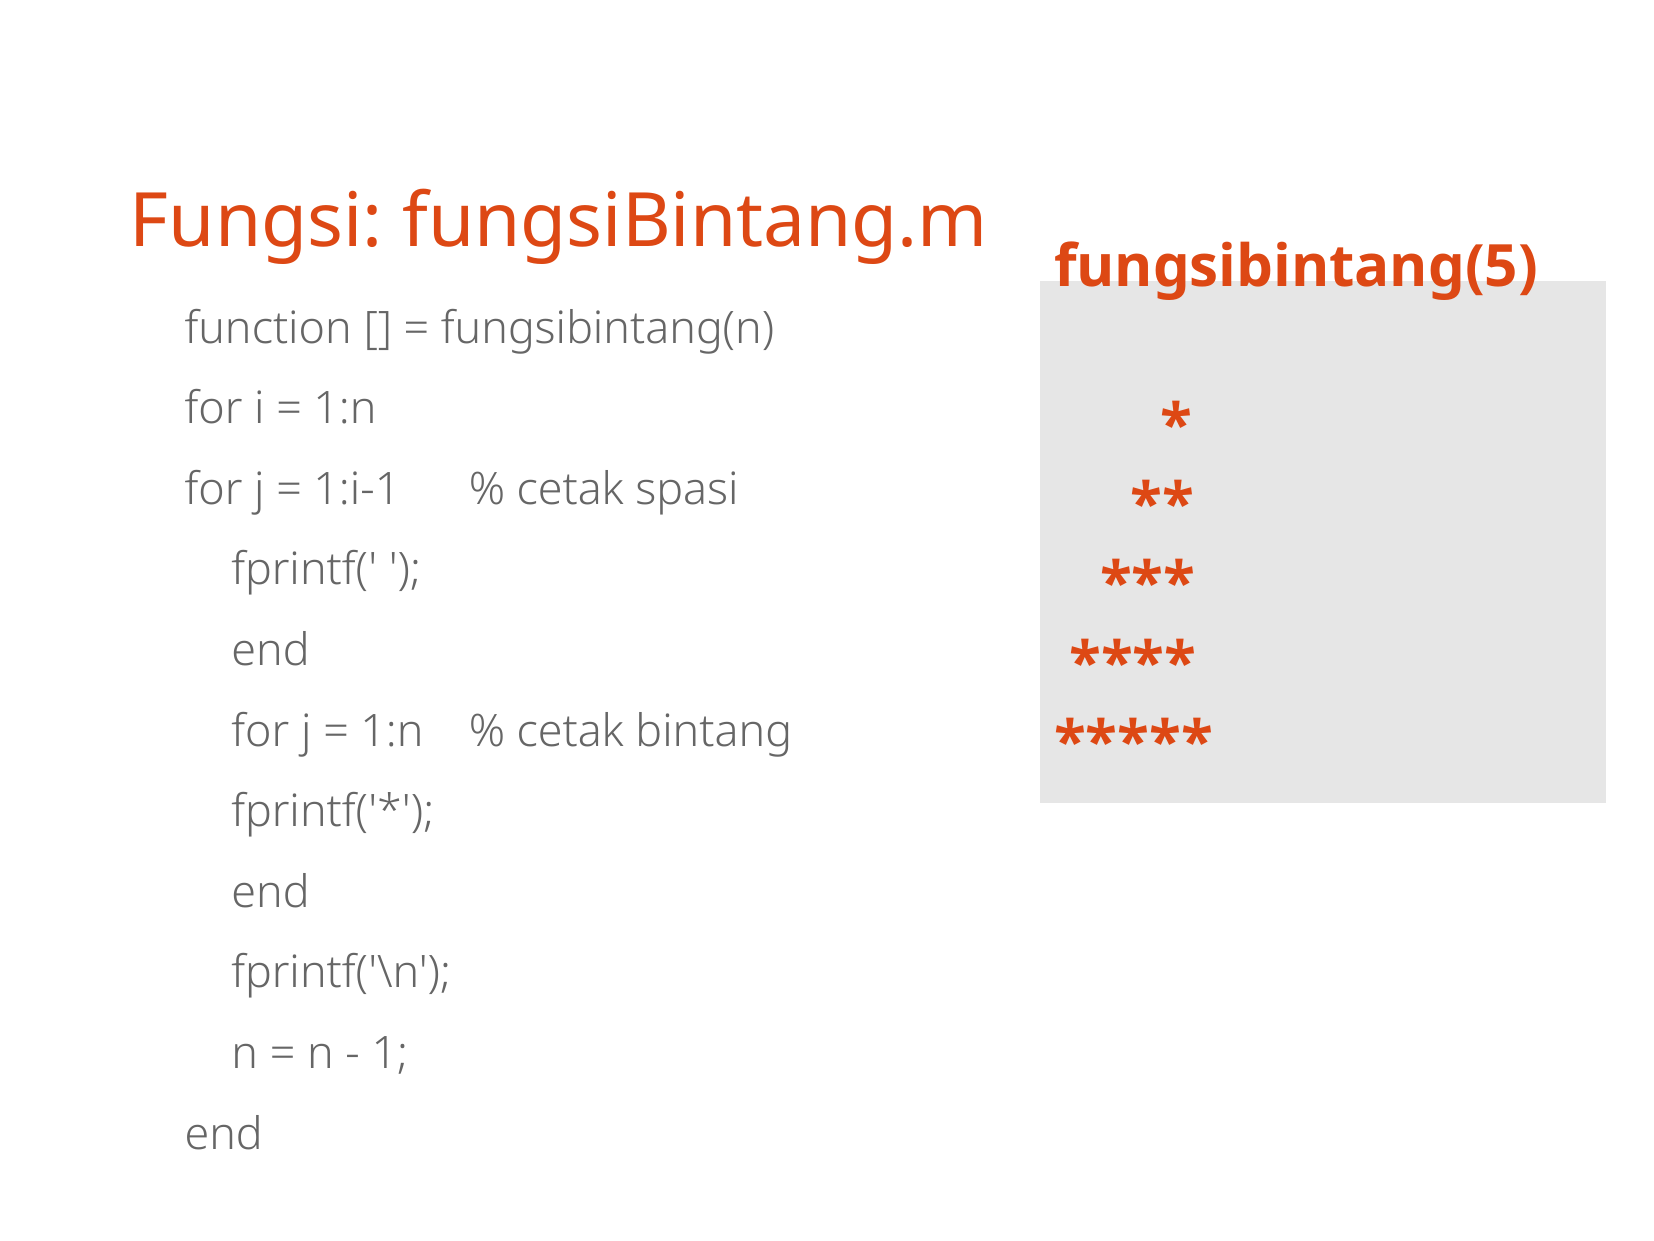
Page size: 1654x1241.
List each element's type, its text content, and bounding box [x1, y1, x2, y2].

title Fungsi: fungsiBintang.m [129, 153, 1518, 281]
text_box fungsibintang(5) * ** *** **** ***** [1039, 280, 1607, 804]
list function [] = fungsibintang(n) for i = 1:n for j = 1:i-1 % cetak spasi fprintf(' '); end for j = 1:n % cetak bintang fprintf('*'); end fprintf('\n'); n = n - 1; end [129, 295, 1518, 1170]
